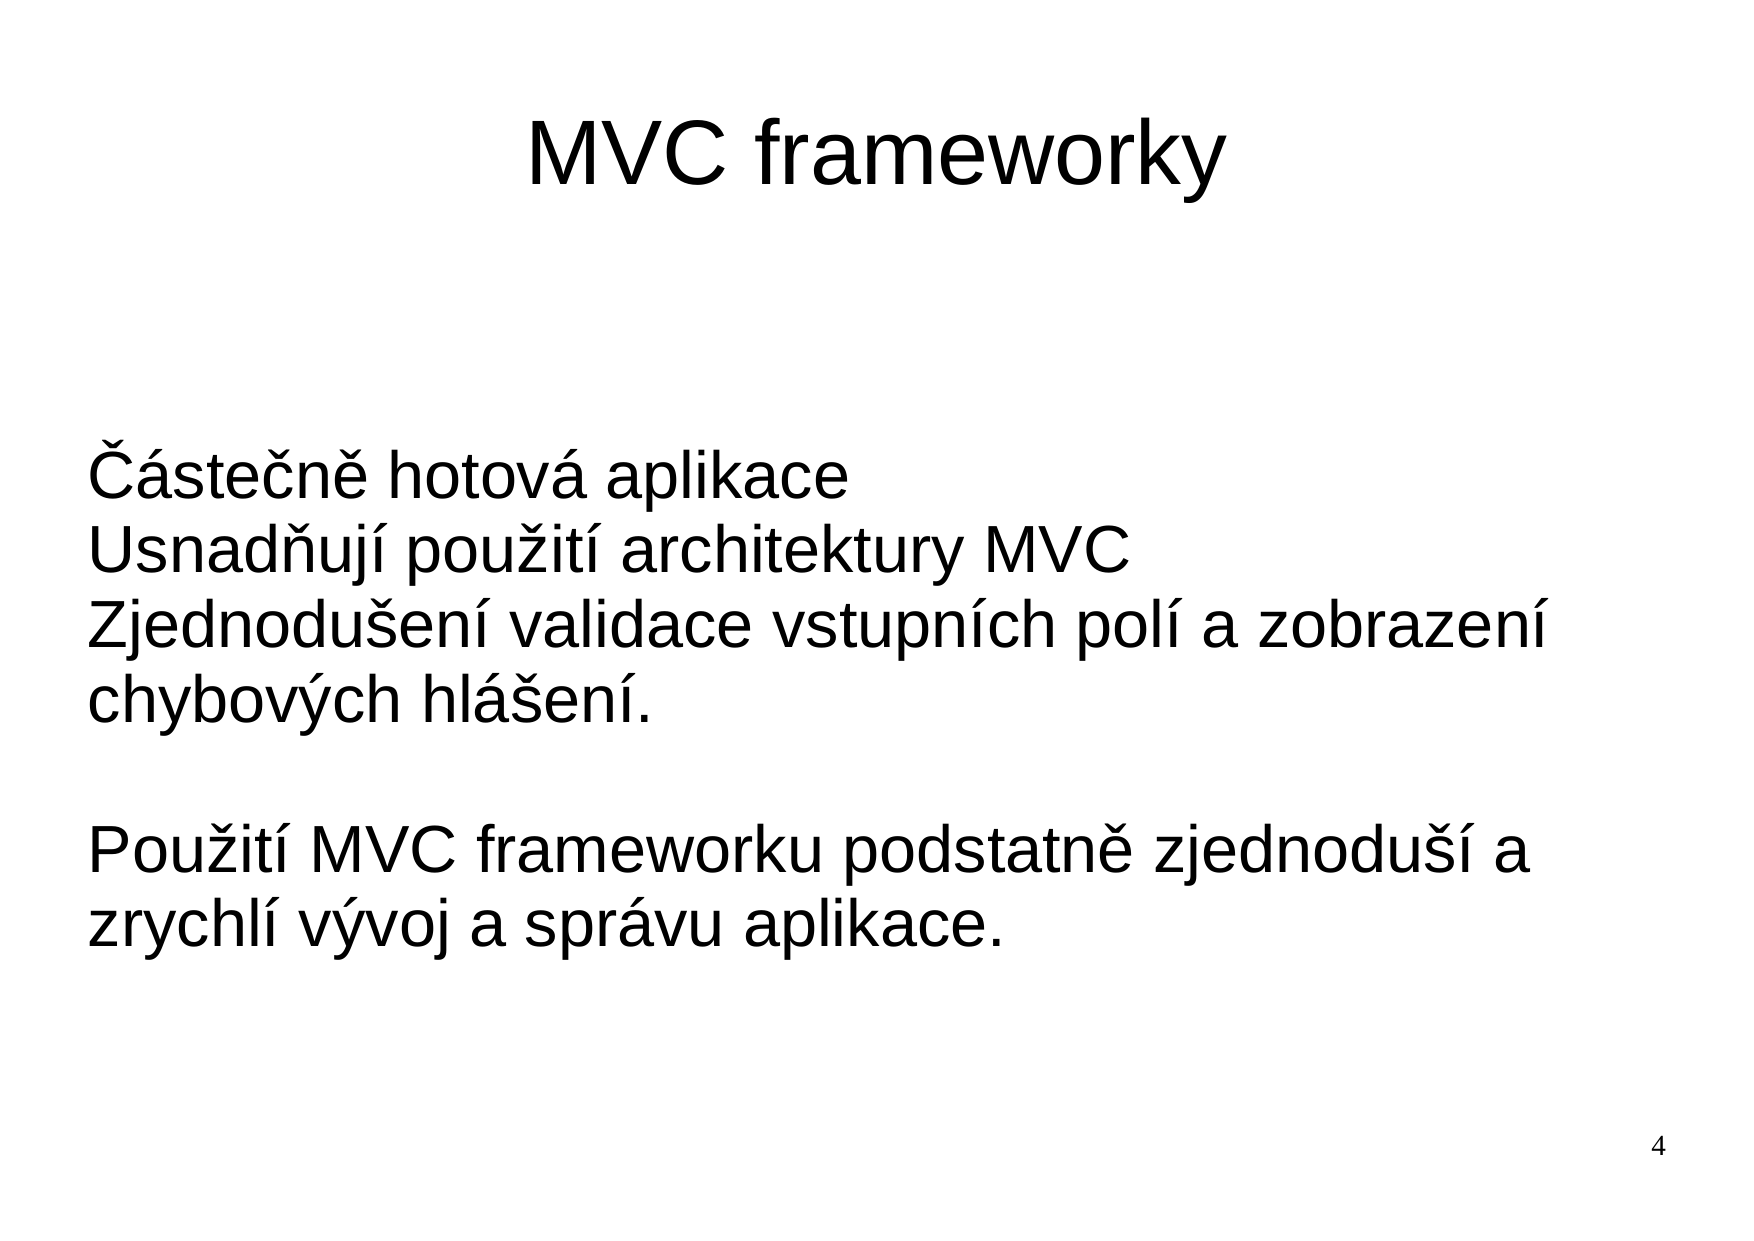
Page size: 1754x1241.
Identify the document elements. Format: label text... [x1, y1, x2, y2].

title MVC frameworky [87, 56, 1667, 250]
subtitle Částečně hotová aplikace Usnadňují použití architektury MVC Zjednodušení validace vstupních polí a zobrazení chybových hlášení. Použití MVC frameworku podstatně zjednoduší a zrychlí vývoj a správu aplikace. [87, 297, 1667, 1102]
